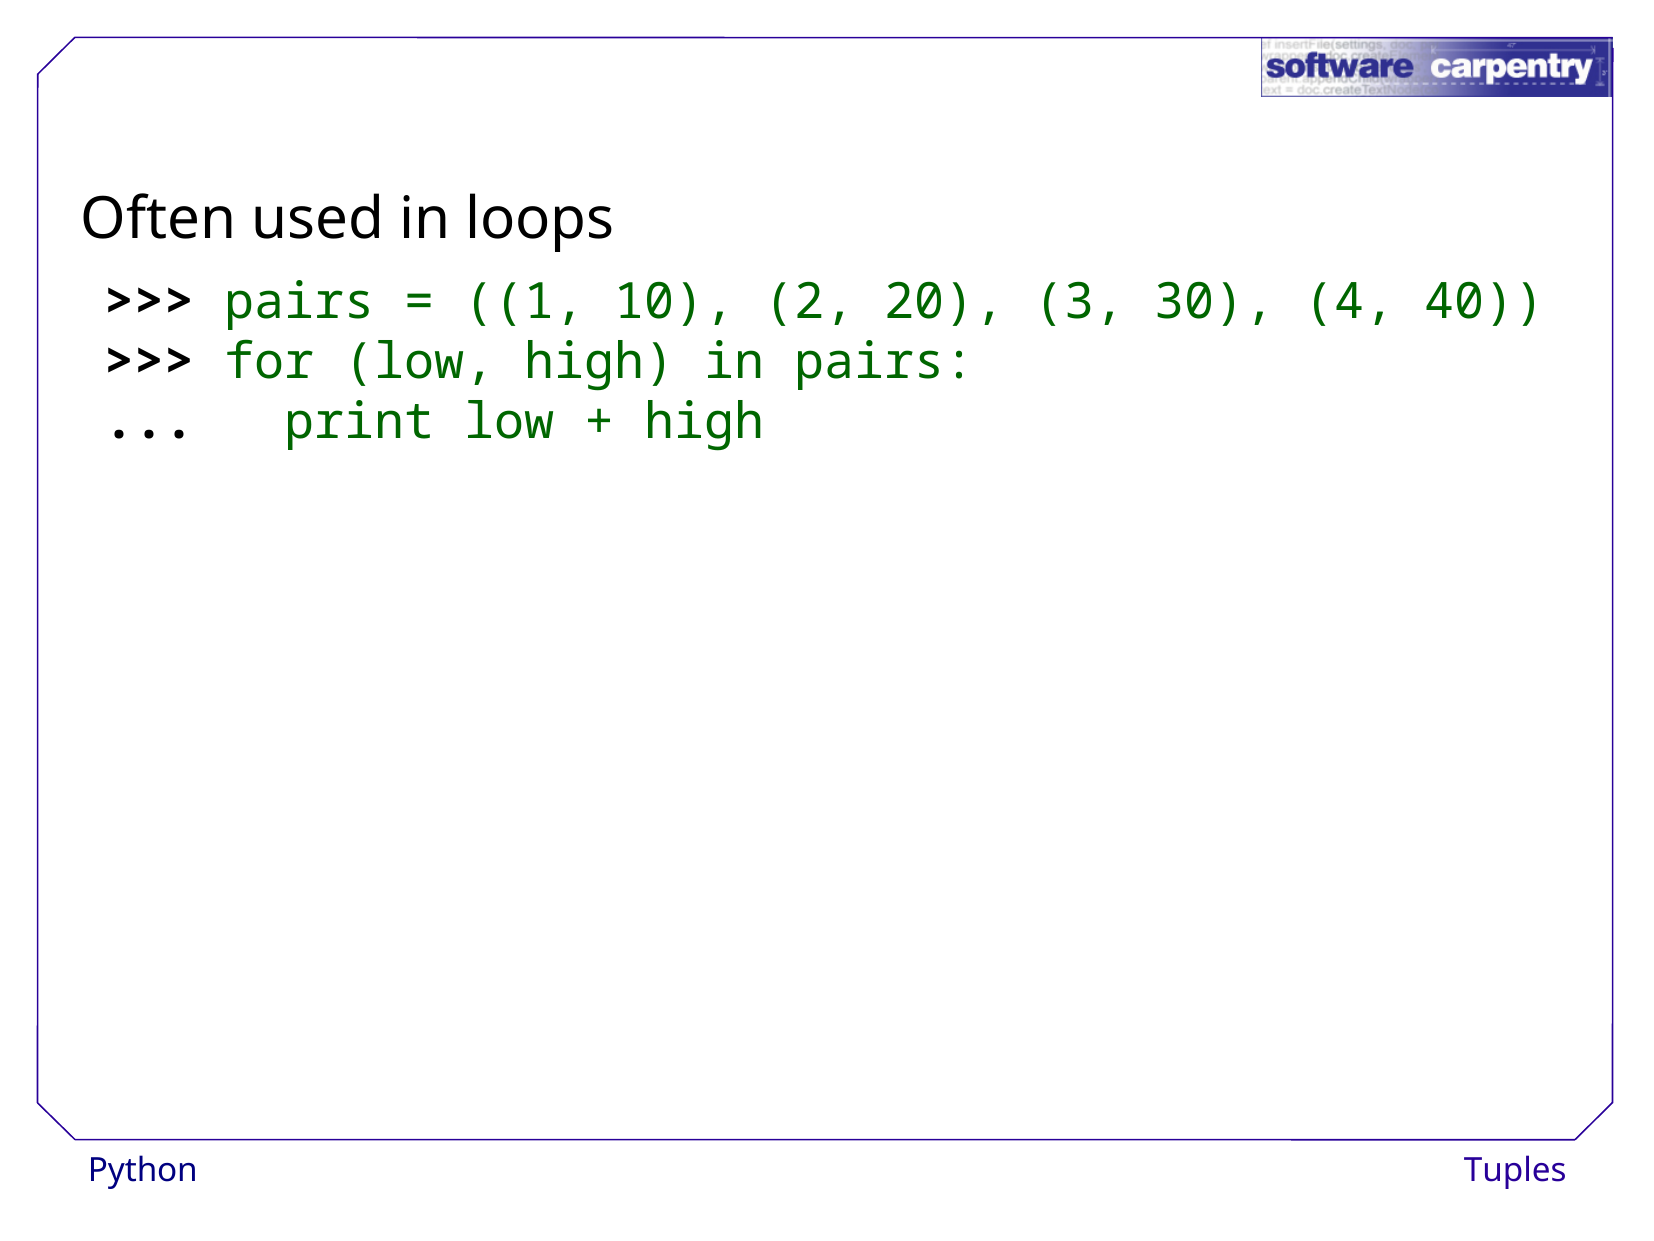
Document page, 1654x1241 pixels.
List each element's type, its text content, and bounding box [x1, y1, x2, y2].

picture [1261, 39, 1613, 97]
text_box >>> pairs = ((1, 10), (2, 20), (3, 30), (4, 40)) >>> for (low, high) in pairs: ... print low + high [89, 260, 1319, 828]
text_box Often used in loops [66, 138, 780, 259]
